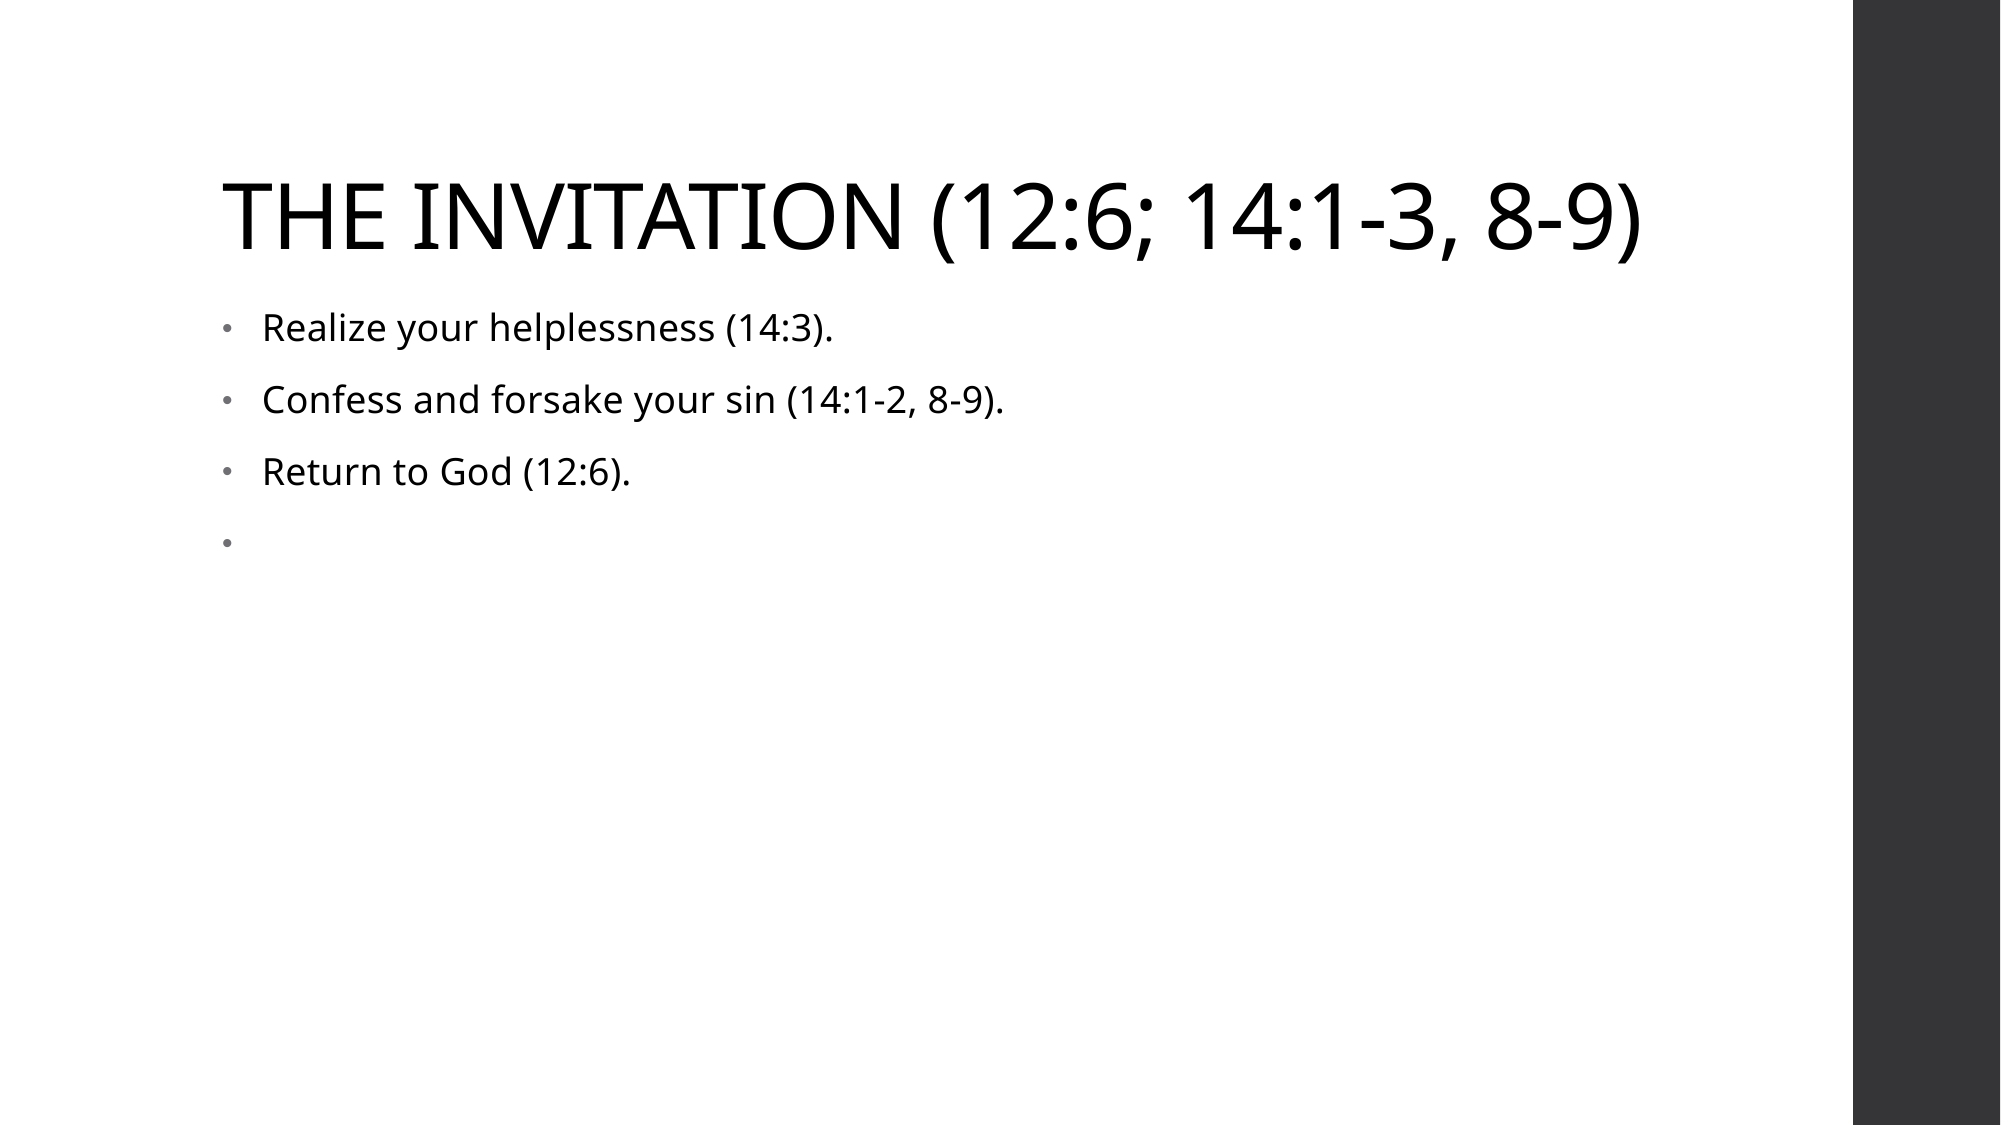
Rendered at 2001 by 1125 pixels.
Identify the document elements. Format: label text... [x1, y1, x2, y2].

list Realize your helplessness (14:3). Confess and forsake your sin (14:1-2, 8-9). Return to God (12:6). [206, 299, 1617, 1014]
title THE INVITATION (12:6; 14:1-3, 8-9) [206, 60, 1797, 278]
